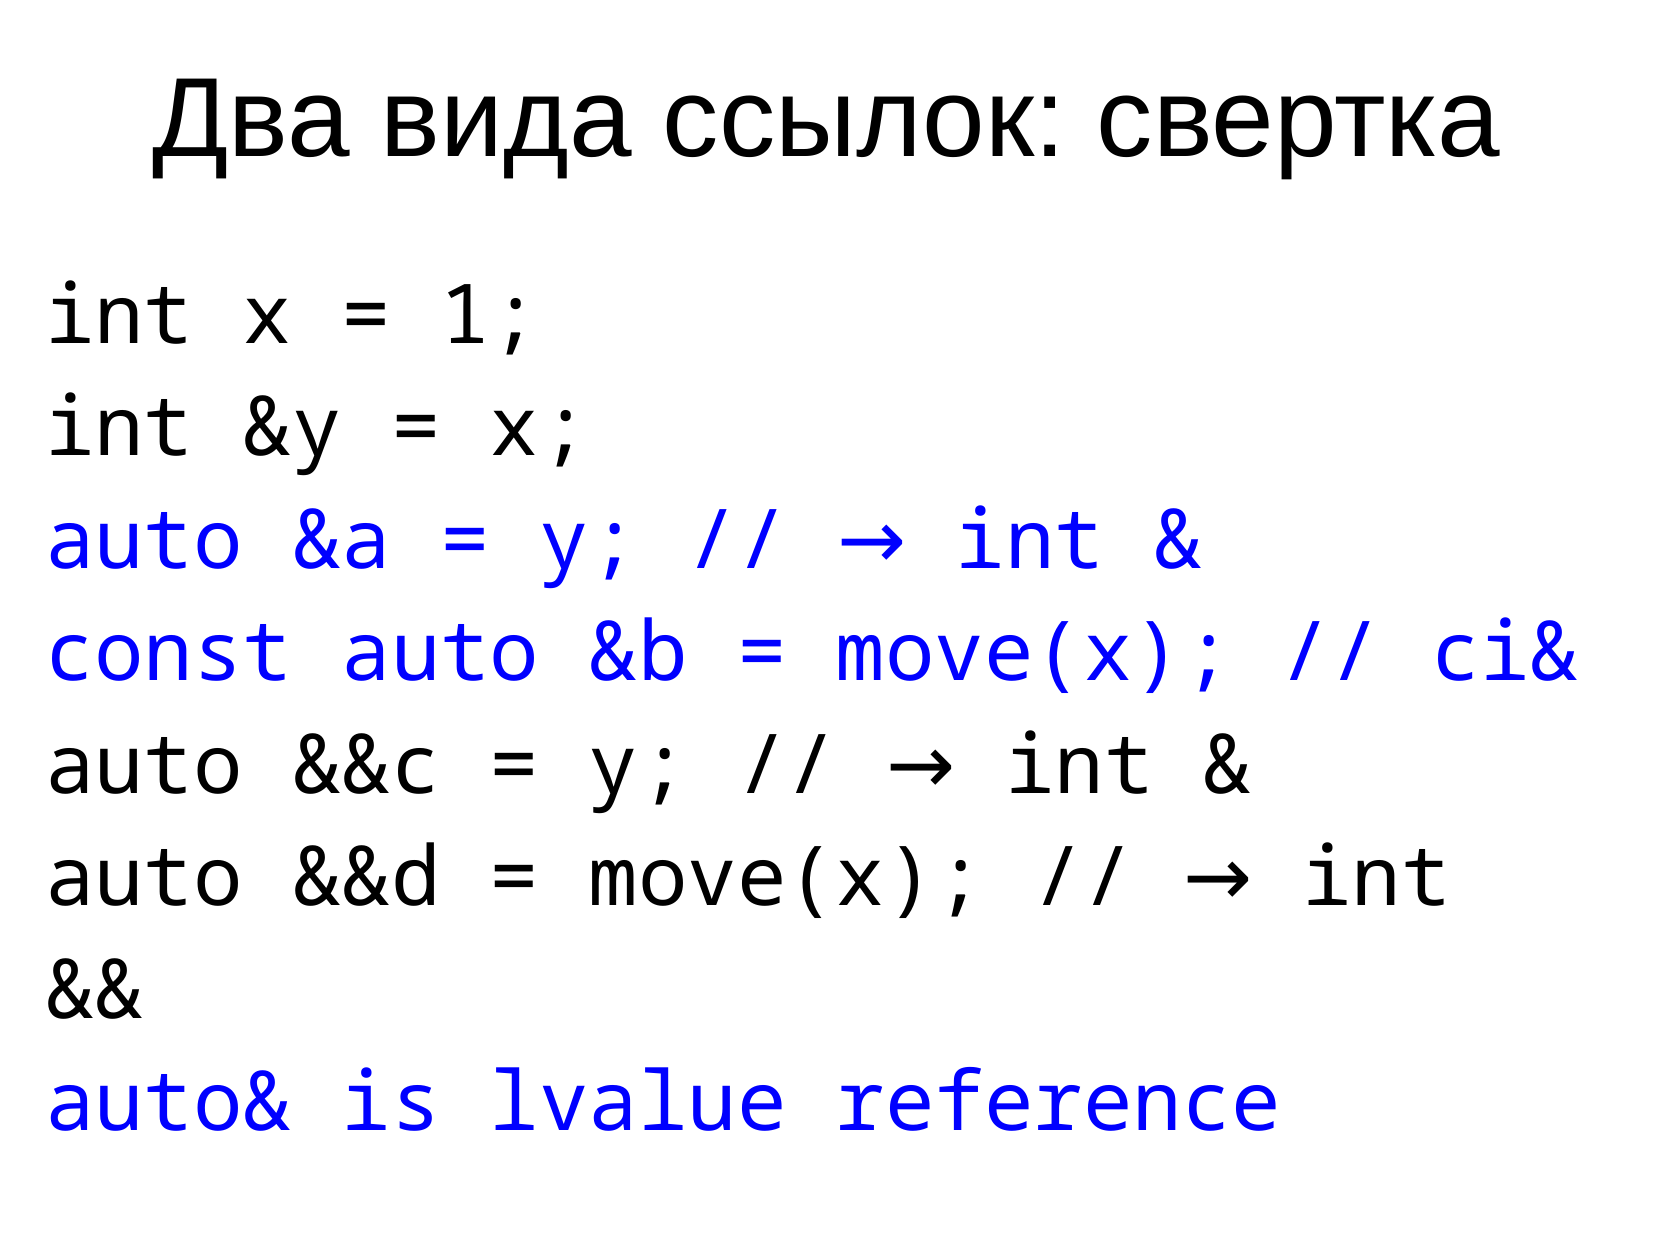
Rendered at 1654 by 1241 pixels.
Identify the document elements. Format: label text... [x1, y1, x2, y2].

list int x = 1; int &y = x; auto &a = y; // → int & const auto &b = move(x); // ci& auto &&c = y; // → int & auto &&d = move(x); // → int && auto& is lvalue reference [45, 255, 1583, 1186]
title Два вида ссылок: свертка [82, 13, 1571, 222]
